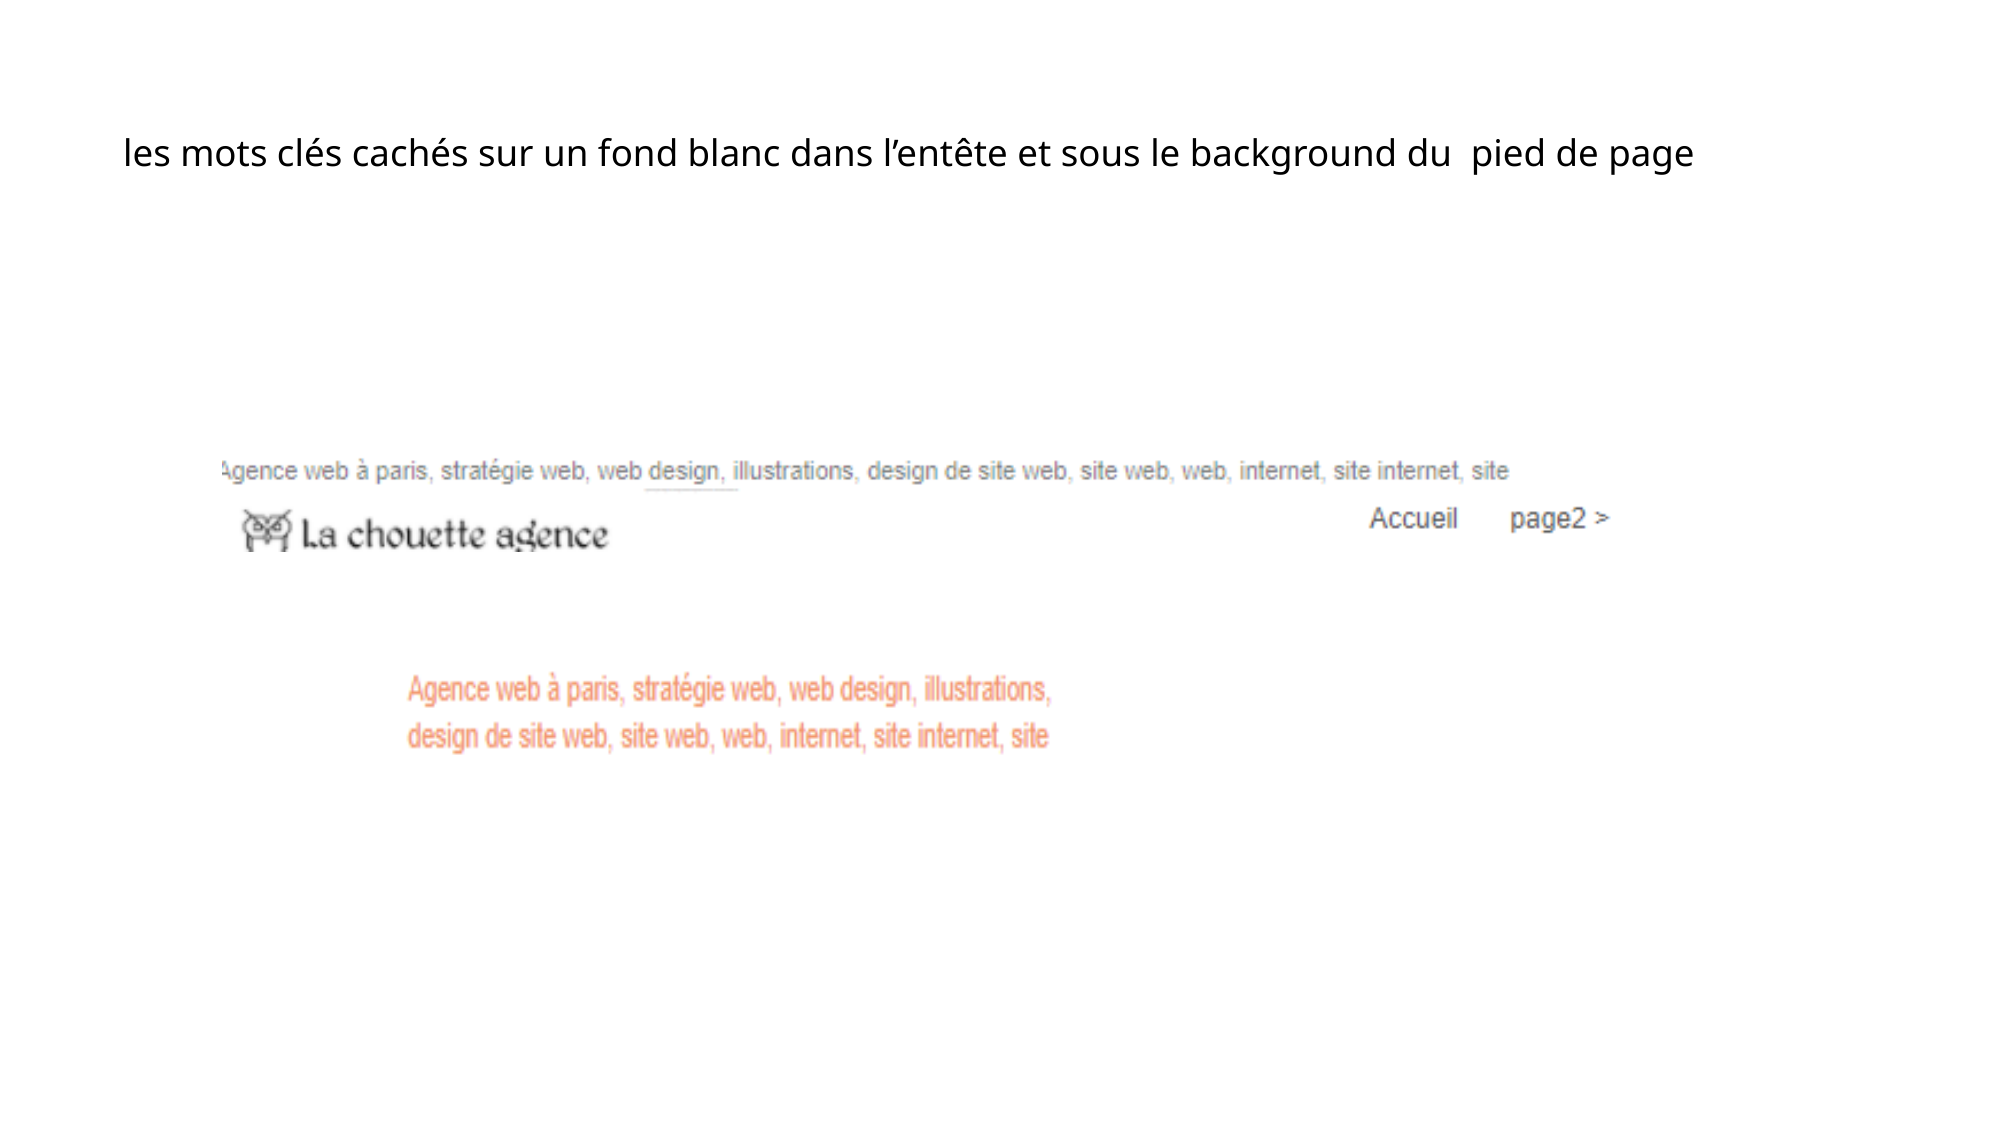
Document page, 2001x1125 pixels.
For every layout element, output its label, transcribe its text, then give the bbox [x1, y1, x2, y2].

title les mots clés cachés sur un fond blanc dans l’entête et sous le background du pied de page [108, 46, 1863, 278]
picture [222, 436, 1643, 552]
picture [373, 639, 1091, 783]
